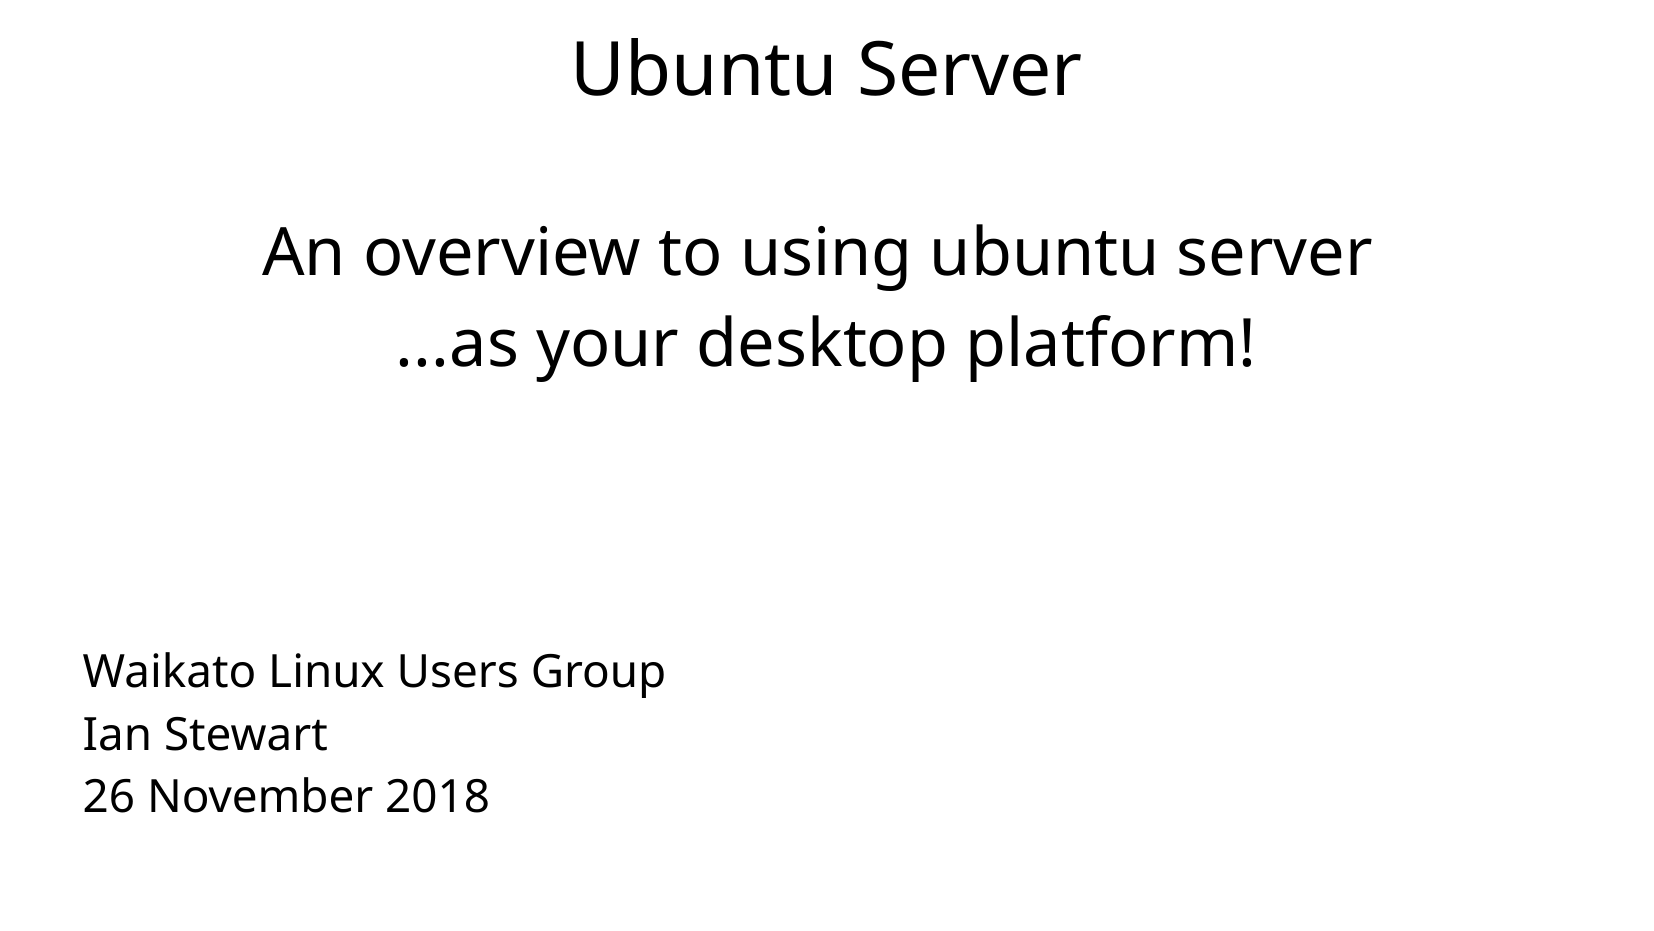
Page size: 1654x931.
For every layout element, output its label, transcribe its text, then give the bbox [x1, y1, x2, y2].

title Ubuntu Server [82, 28, 1571, 104]
text_box Waikato Linux Users Group Ian Stewart 26 November 2018 [82, 578, 1571, 886]
subtitle An overview to using ubuntu server ...as your desktop platform! [82, 141, 1571, 449]
